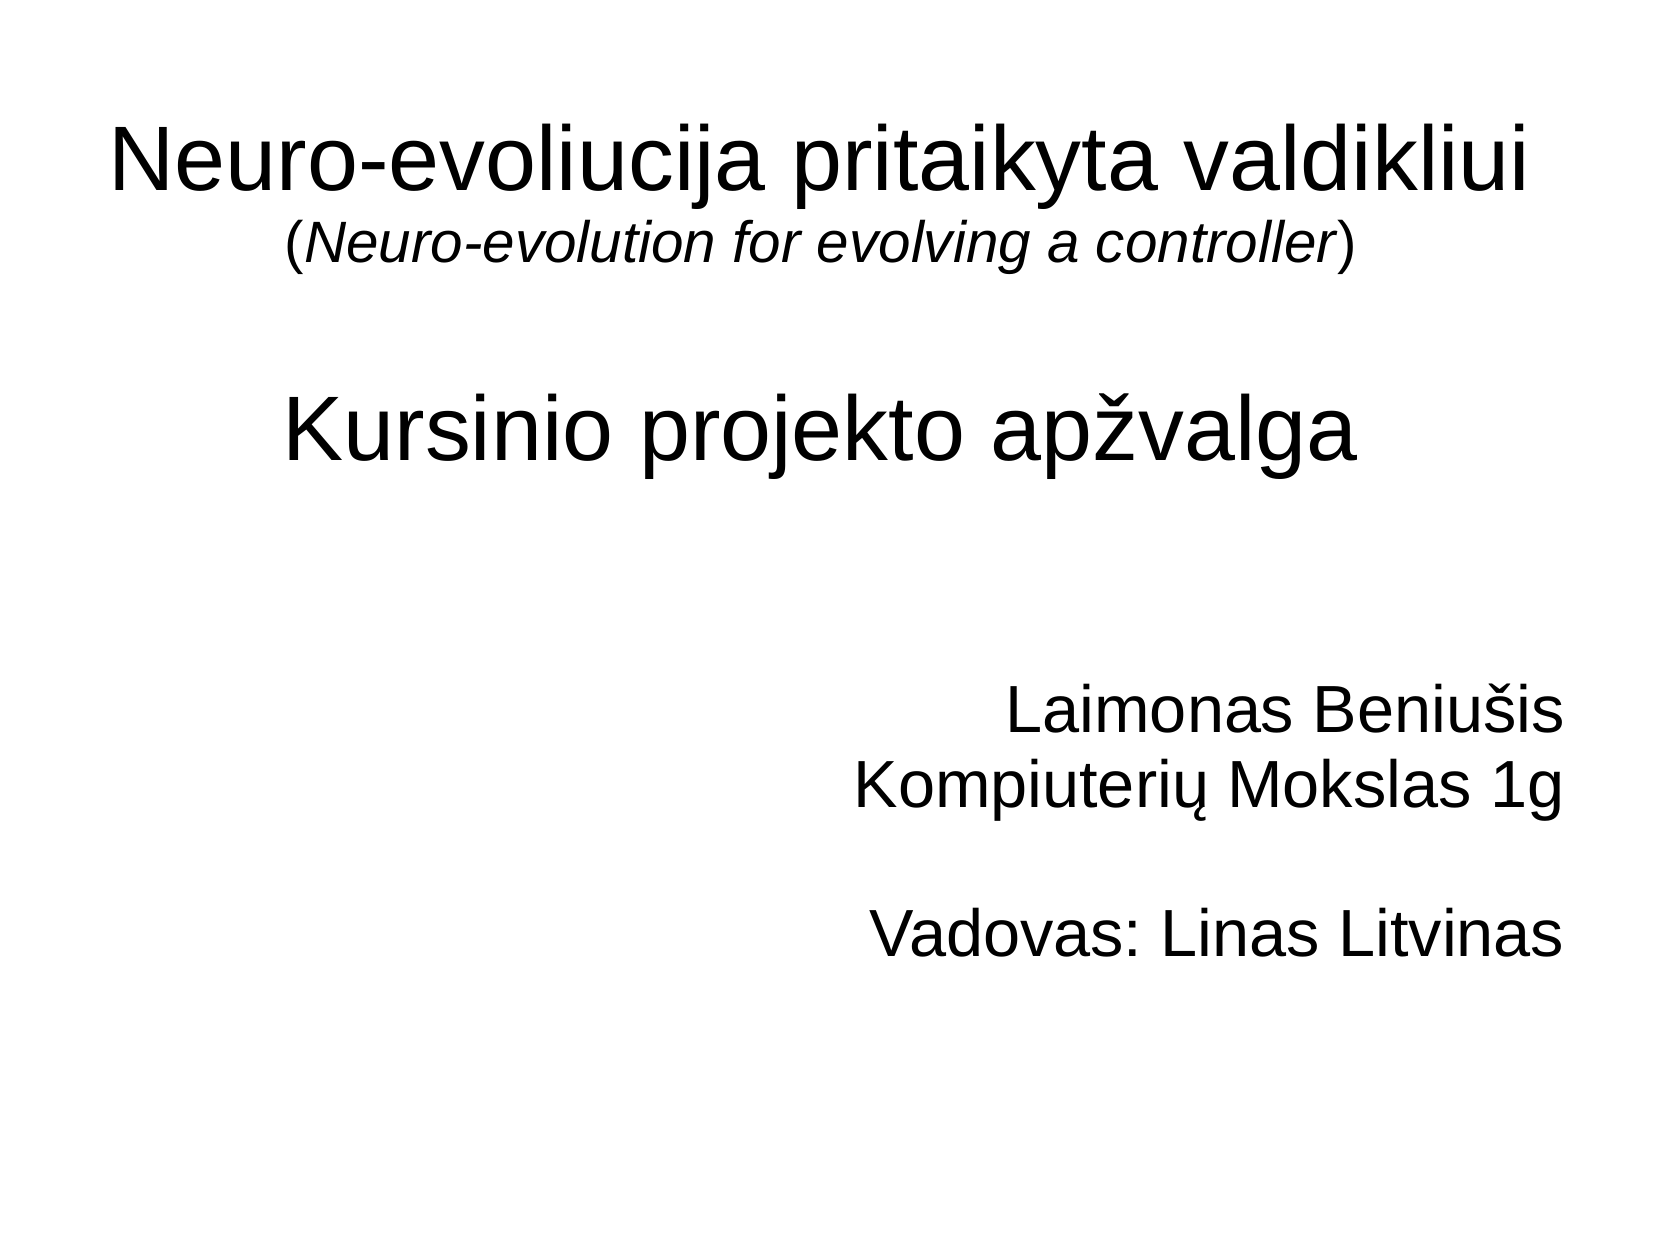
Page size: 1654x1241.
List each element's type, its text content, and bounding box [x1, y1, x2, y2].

title Neuro-evoliucija pritaikyta valdikliui (Neuro-evolution for evolving a controller) Kursinio projekto apžvalga [76, 88, 1565, 461]
subtitle Laimonas Beniušis Kompiuterių Mokslas 1g Vadovas: Linas Litvinas [76, 461, 1565, 1182]
